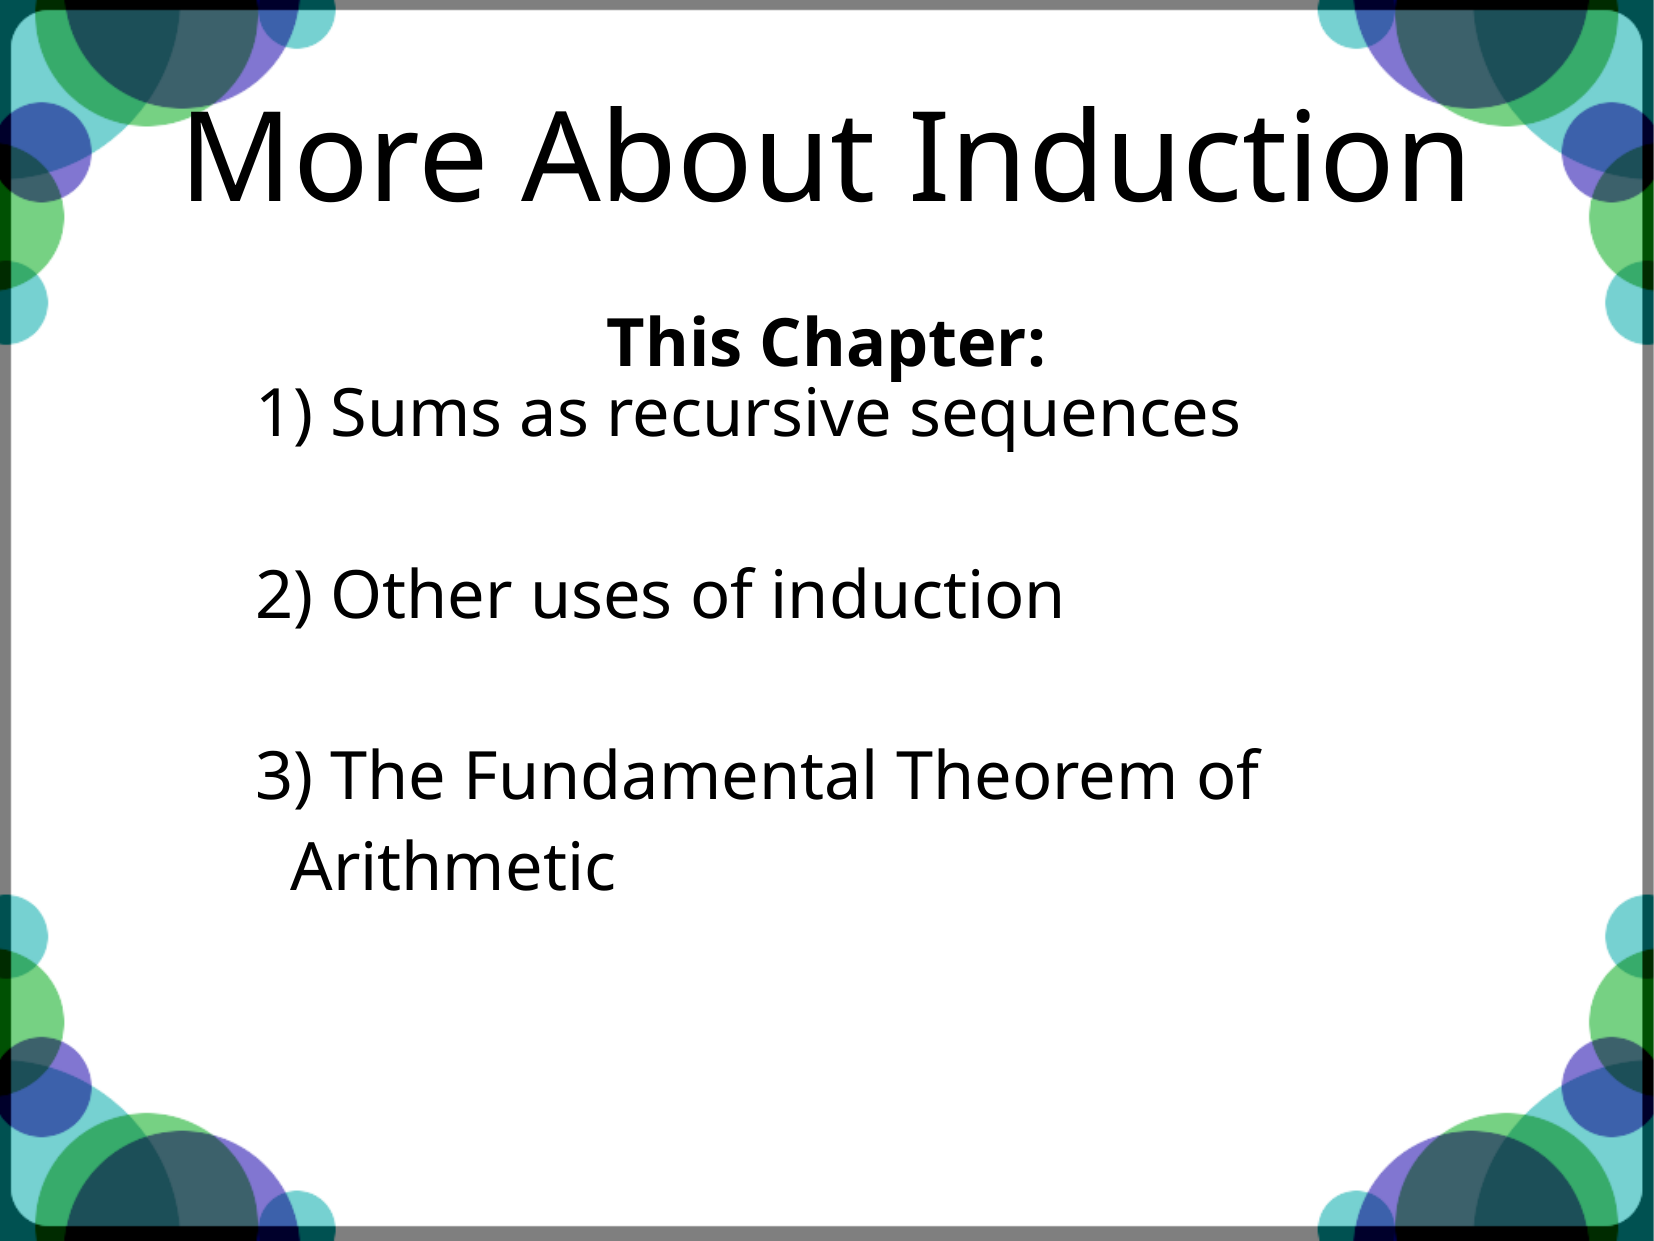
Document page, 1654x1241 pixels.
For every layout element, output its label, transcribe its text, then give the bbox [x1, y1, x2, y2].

text_box Sums as recursive sequences Other uses of induction The Fundamental Theorem of Arithmetic [255, 405, 1411, 871]
picture [0, 0, 1654, 1241]
title More About Induction [82, 49, 1571, 257]
subtitle This Chapter: [82, 290, 1571, 391]
